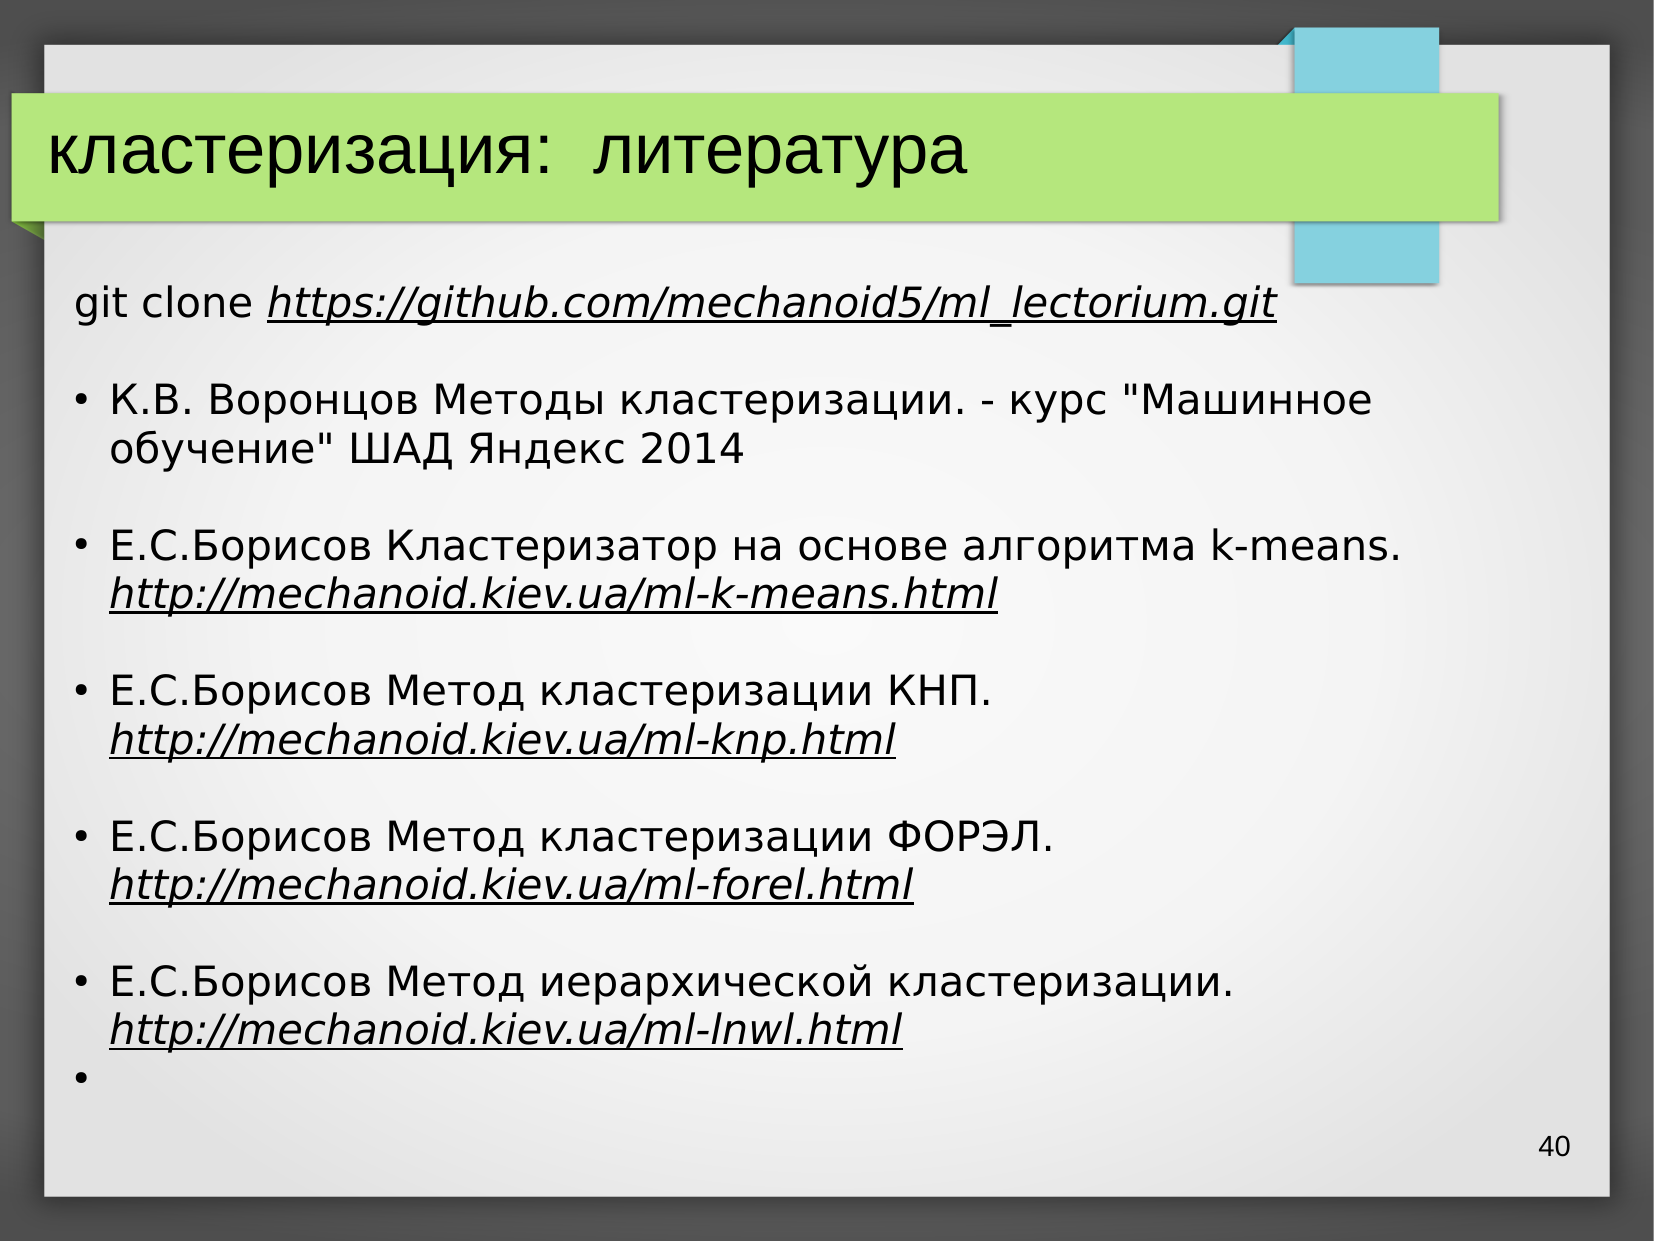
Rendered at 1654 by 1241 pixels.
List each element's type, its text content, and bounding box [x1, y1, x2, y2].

picture [0, 0, 1654, 1241]
title кластеризация: литература [47, 96, 1536, 201]
text_box git clone https://github.com/mechanoid5/ml_lectorium.git К.В. Воронцов Методы кластеризации. - курс "Машинное обучение" ШАД Яндекс 2014 Е.С.Борисов Кластеризатор на основе алгоритма k-means. http://mechanoid.kiev.ua/ml-k-means.html Е.С.Борисов Метод кластеризации КНП. http://mechanoid.kiev.ua/ml-knp.html Е.С.Борисов Метод кластеризации ФОРЭЛ. http://mechanoid.kiev.ua/ml-forel.html Е.С.Борисов Метод иерархической кластеризации. http://mechanoid.kiev.ua/ml-lnwl.html [59, 271, 1489, 1111]
